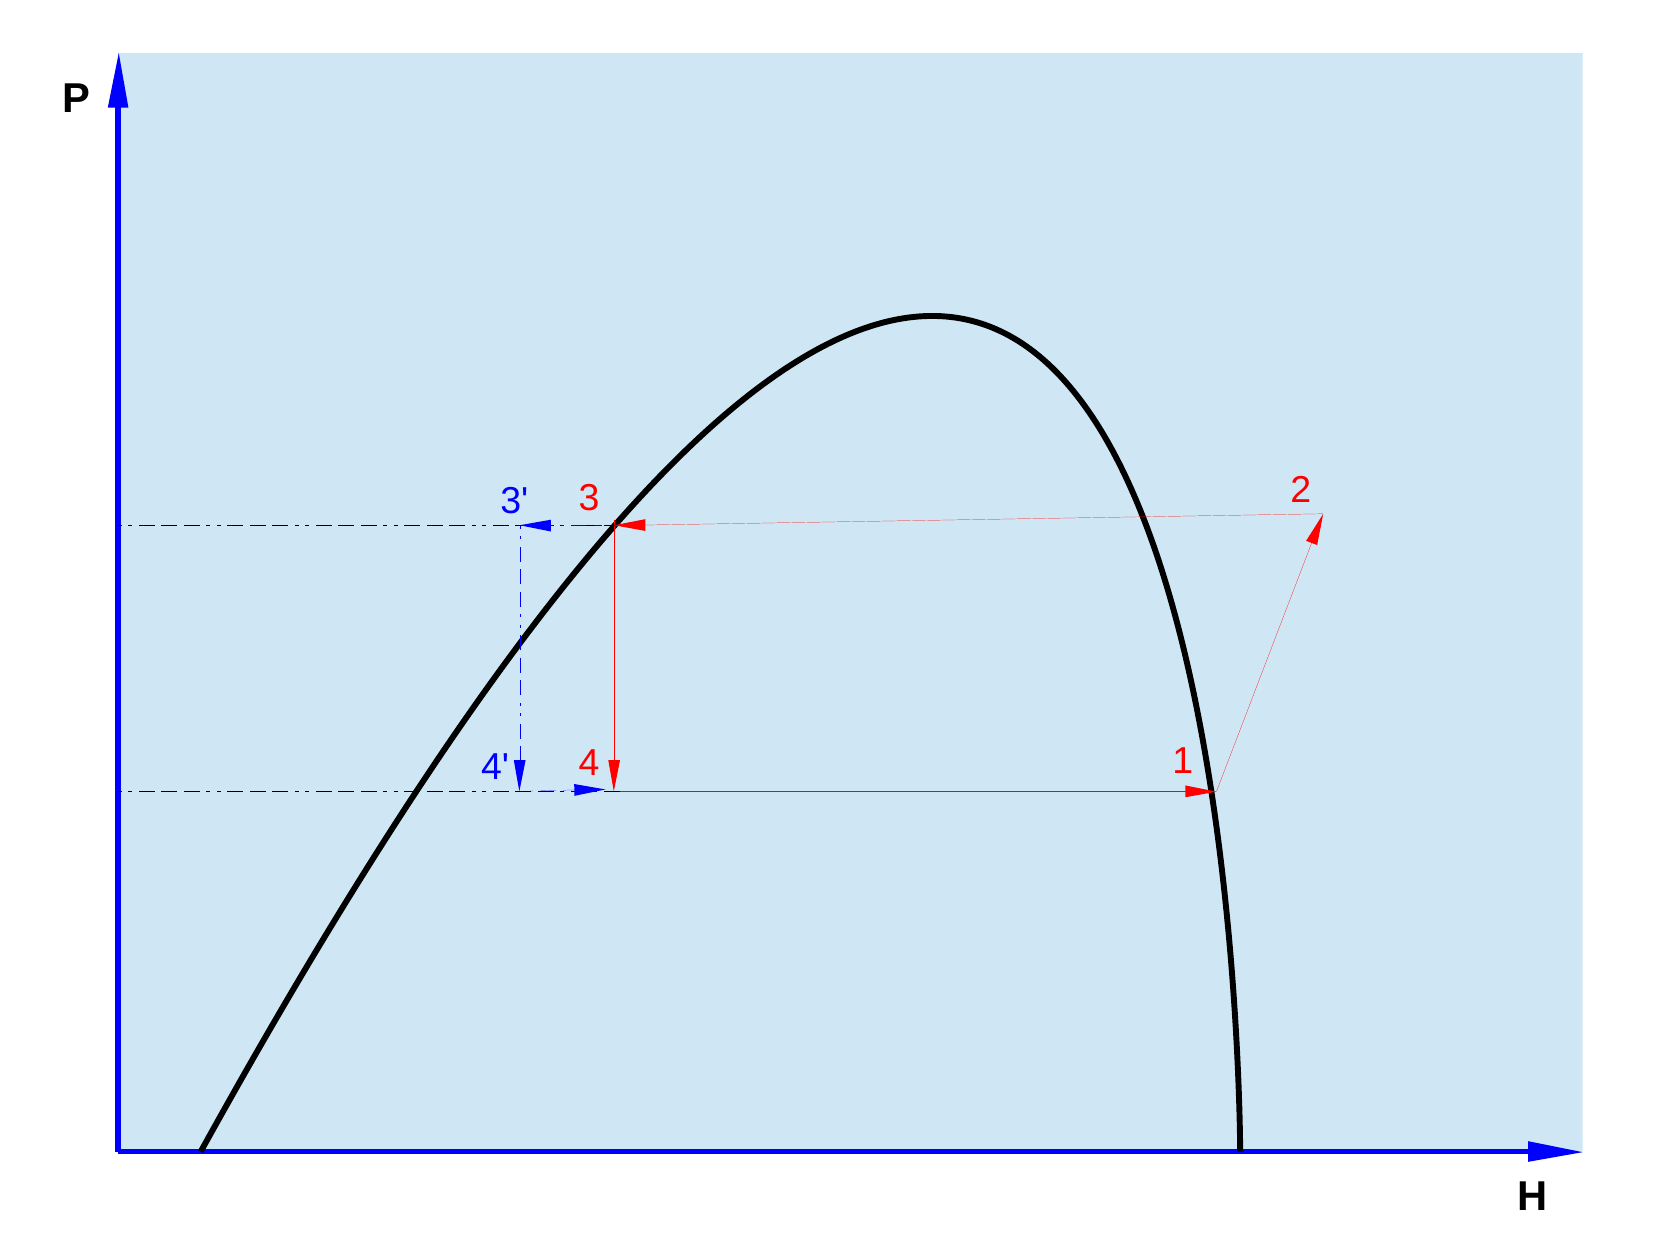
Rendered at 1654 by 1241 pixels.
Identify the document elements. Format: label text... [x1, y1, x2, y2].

text_box H [1502, 1165, 1563, 1227]
text_box [615, 517, 1198, 791]
text_box P [47, 67, 105, 129]
text_box 4' [466, 738, 525, 796]
text_box 3' [485, 472, 544, 530]
text_box 4 [563, 734, 615, 792]
text_box 1 [1157, 732, 1208, 790]
text_box 2 [1275, 460, 1326, 518]
text_box [207, 532, 1237, 1149]
text_box [622, 319, 1139, 524]
text_box 3 [563, 468, 615, 526]
text_box [119, 53, 1583, 1152]
text_box [1147, 515, 1319, 791]
